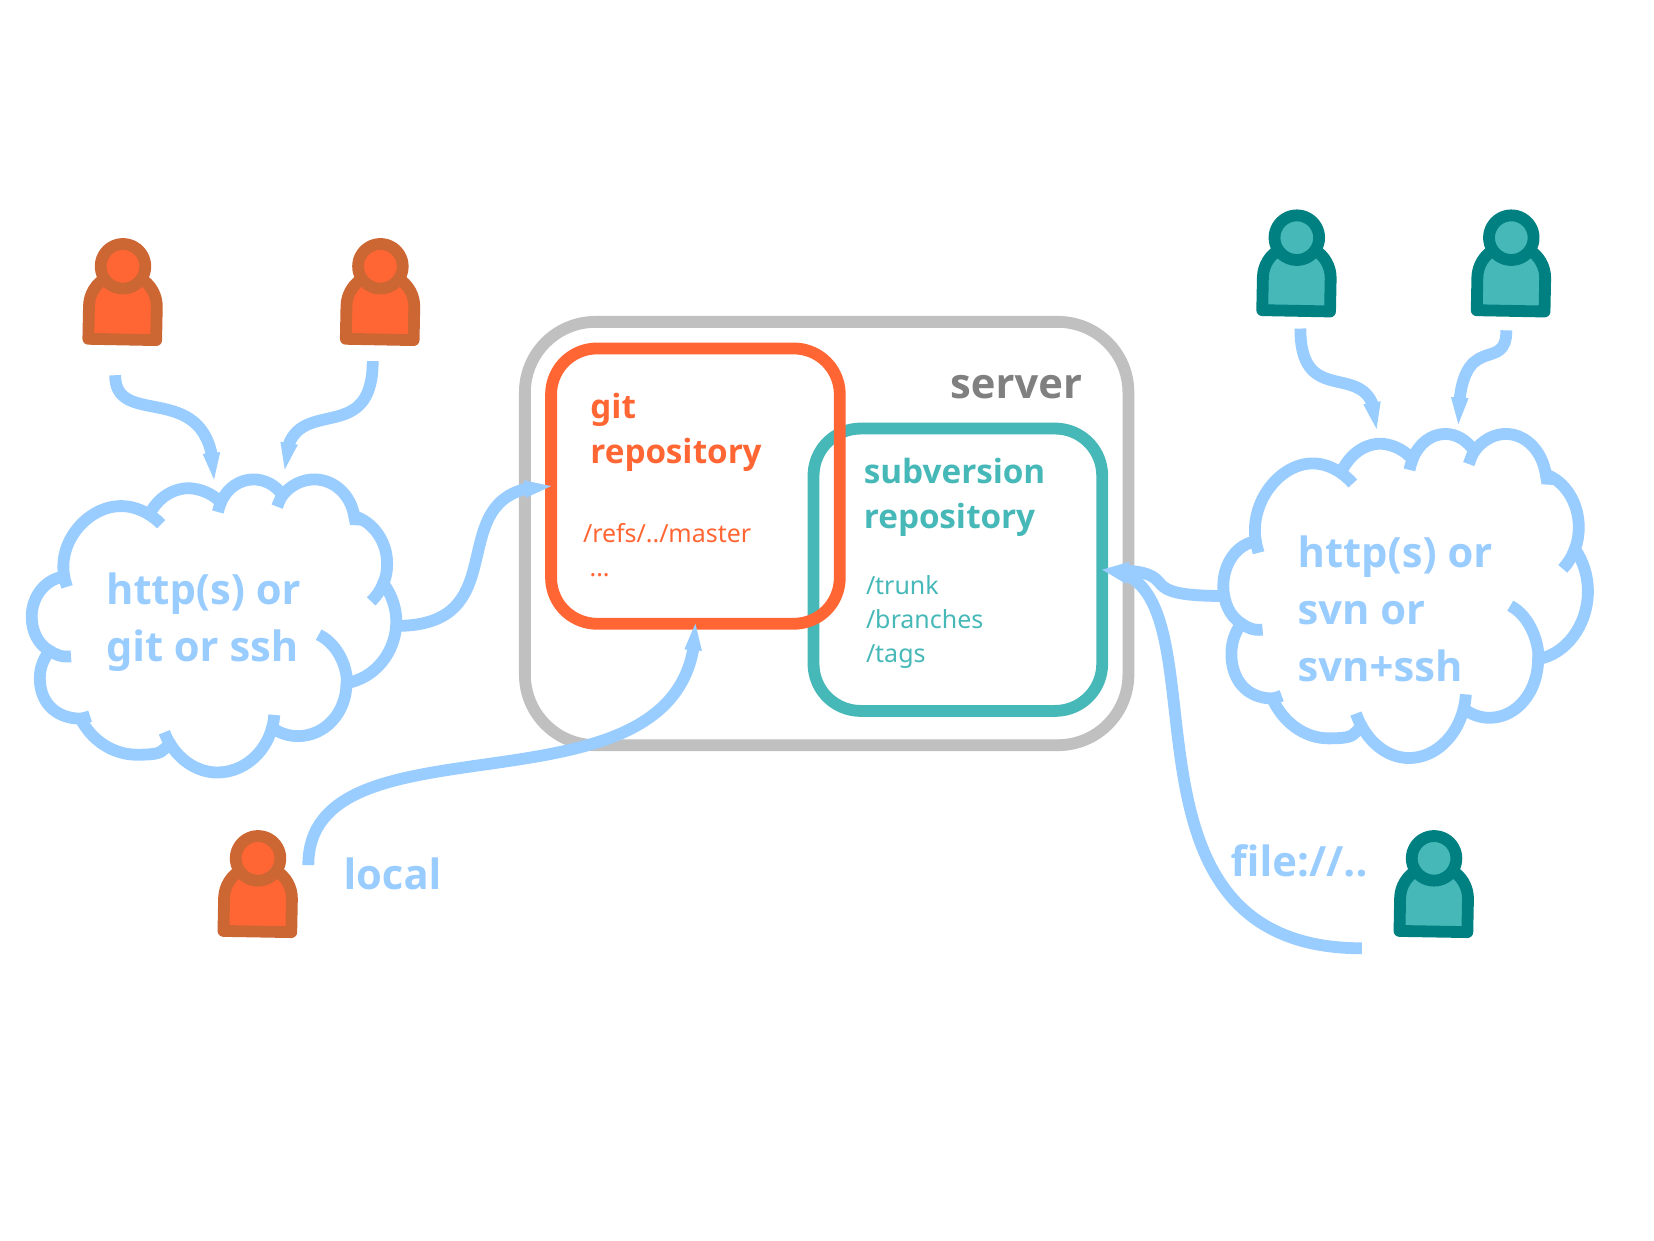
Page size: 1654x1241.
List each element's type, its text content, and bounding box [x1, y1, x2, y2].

text_box [88, 244, 157, 341]
text_box http(s) or svn or svn+ssh [1282, 515, 1520, 688]
text_box [1476, 215, 1546, 312]
text_box [223, 836, 292, 933]
text_box server [935, 346, 1123, 415]
text_box http(s) or git or ssh [91, 552, 329, 673]
text_box subversion repository [849, 440, 1131, 550]
text_box [345, 244, 415, 341]
text_box file://.. [1215, 824, 1385, 893]
text_box [1262, 215, 1331, 312]
text_box /refs/../master ... [561, 508, 863, 601]
text_box /trunk /branches /tags [851, 560, 1078, 687]
text_box [1399, 836, 1468, 933]
text_box git repository [575, 375, 859, 492]
text_box local [328, 837, 468, 906]
